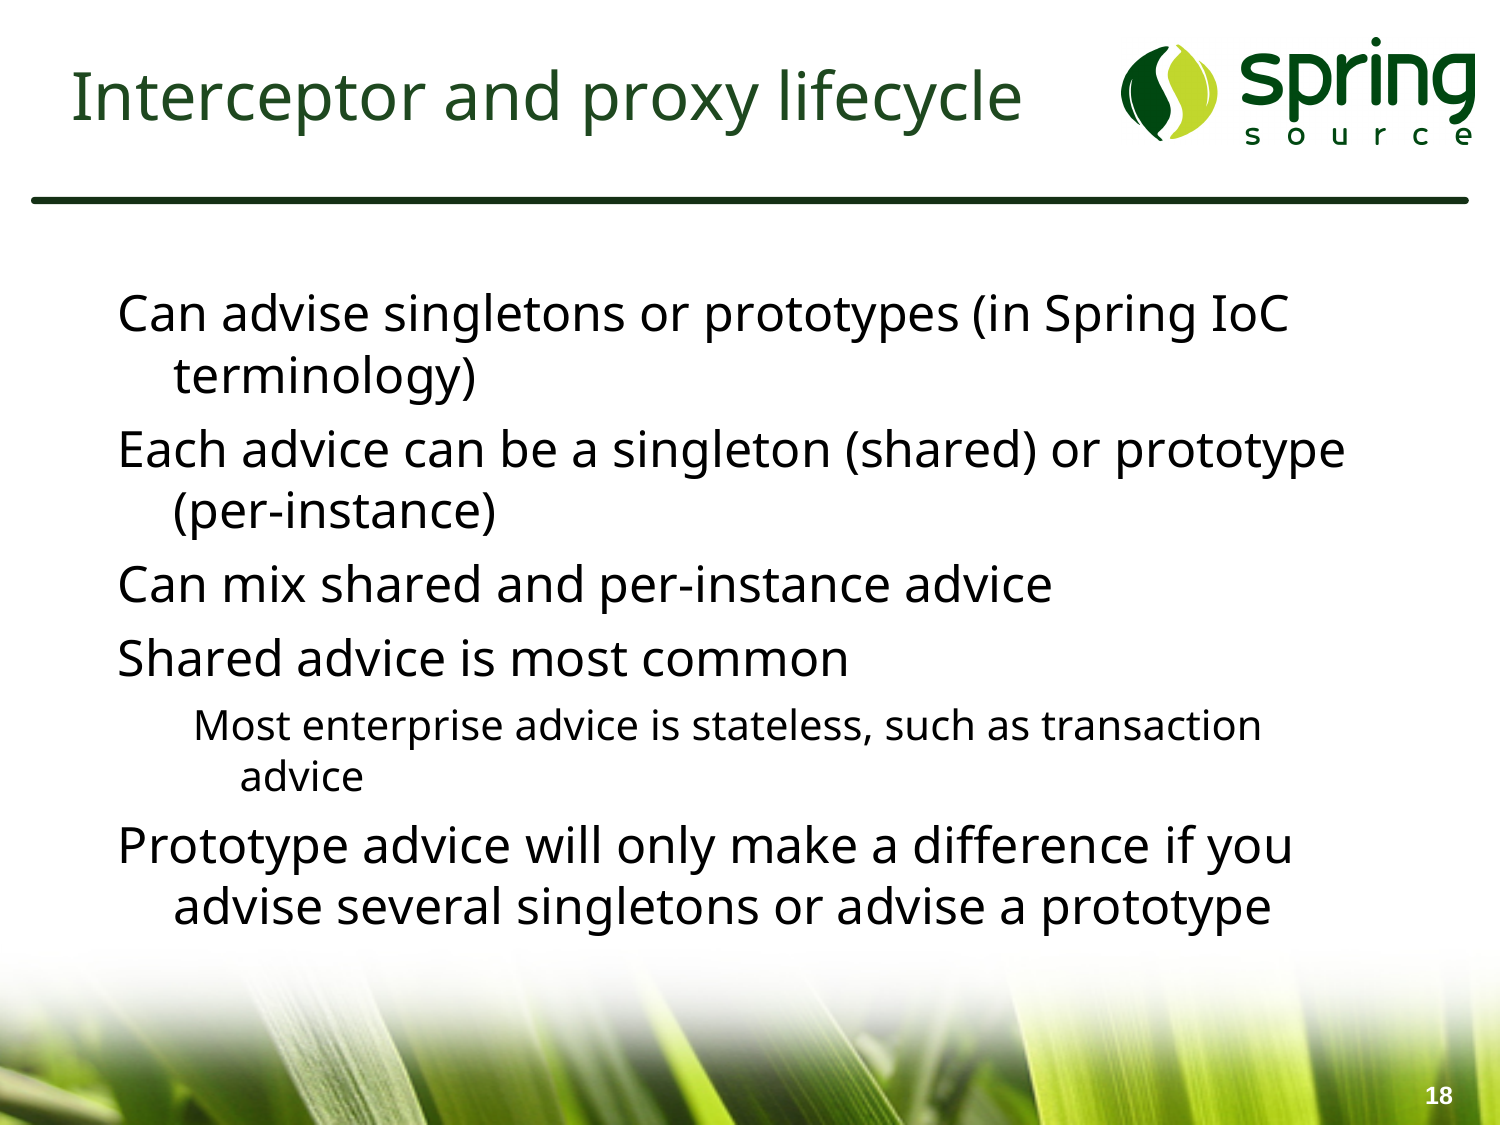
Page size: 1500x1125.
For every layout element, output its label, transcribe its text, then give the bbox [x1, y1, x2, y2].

list Can advise singletons or prototypes (in Spring IoC terminology) Each advice can be a singleton (shared) or prototype (per-instance) Can mix shared and per-instance advice Shared advice is most common Most enterprise advice is stateless, such as transaction advice Prototype advice will only make a difference if you advise several singletons or advise a prototype [103, 275, 1394, 941]
title Interceptor and proxy lifecycle [56, 5, 1089, 184]
picture [1121, 37, 1475, 145]
picture [0, 944, 1500, 1125]
